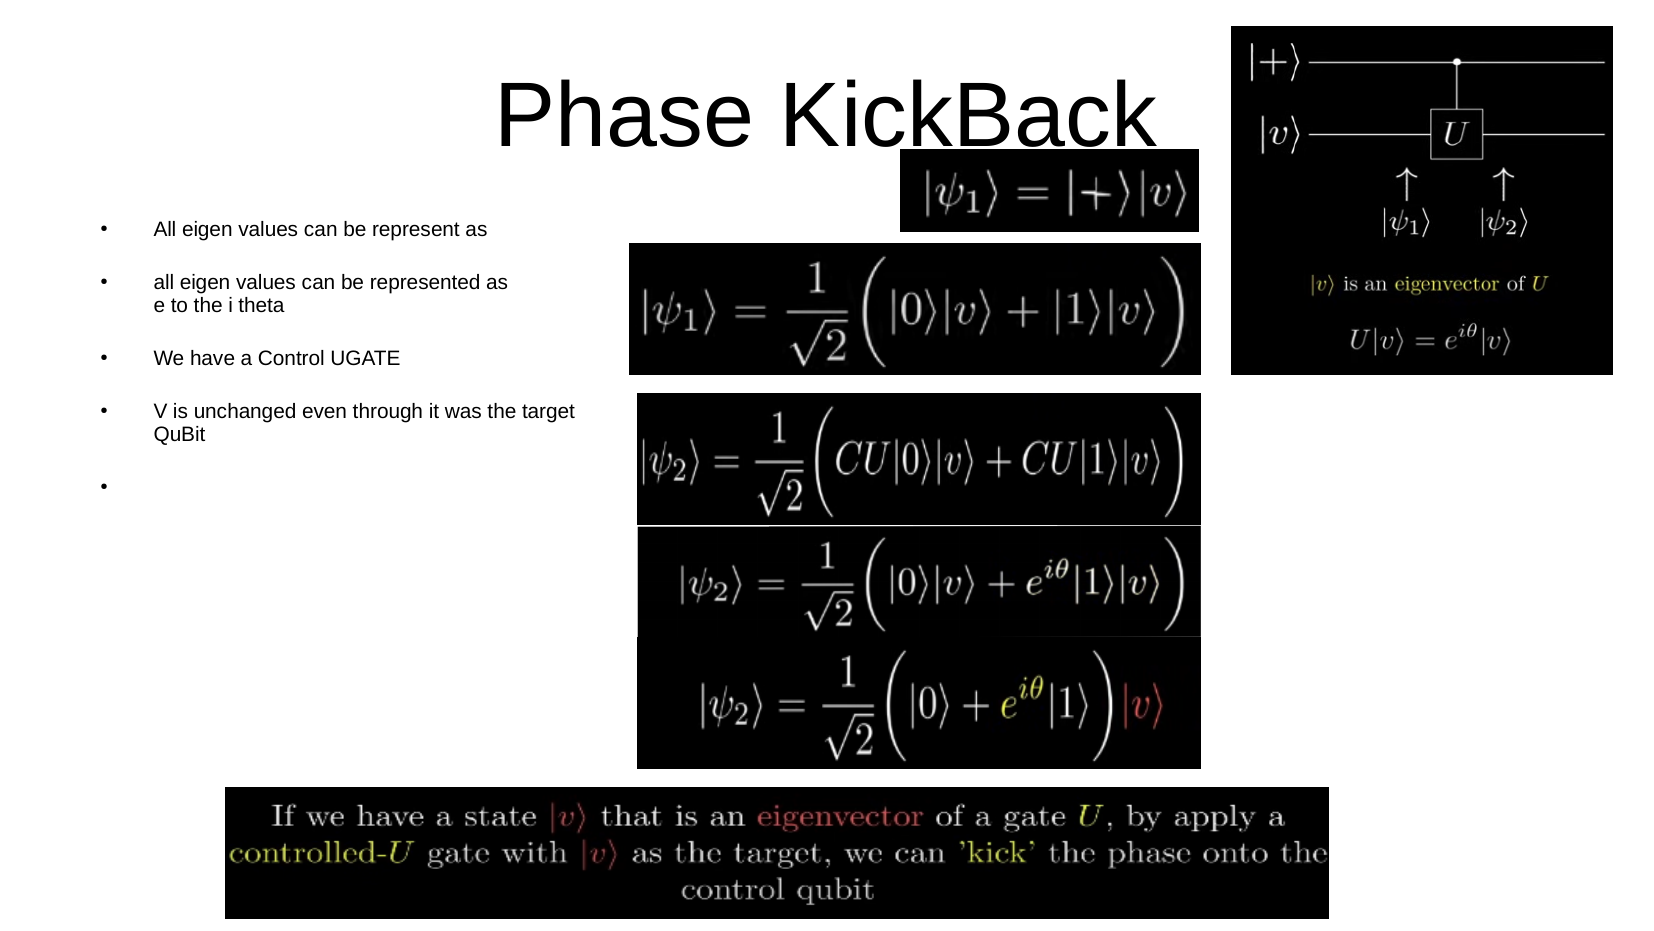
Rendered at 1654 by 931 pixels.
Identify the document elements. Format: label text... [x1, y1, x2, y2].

title Phase KickBack [82, 37, 1231, 193]
list All eigen values can be represent as all eigen values can be represented as e to the i theta We have a Control UGATE V is unchanged even through it was the target QuBit [82, 217, 1613, 901]
picture [637, 393, 1201, 769]
picture [900, 149, 1199, 232]
picture [629, 243, 1201, 376]
picture [225, 787, 1329, 919]
picture [1231, 26, 1613, 376]
